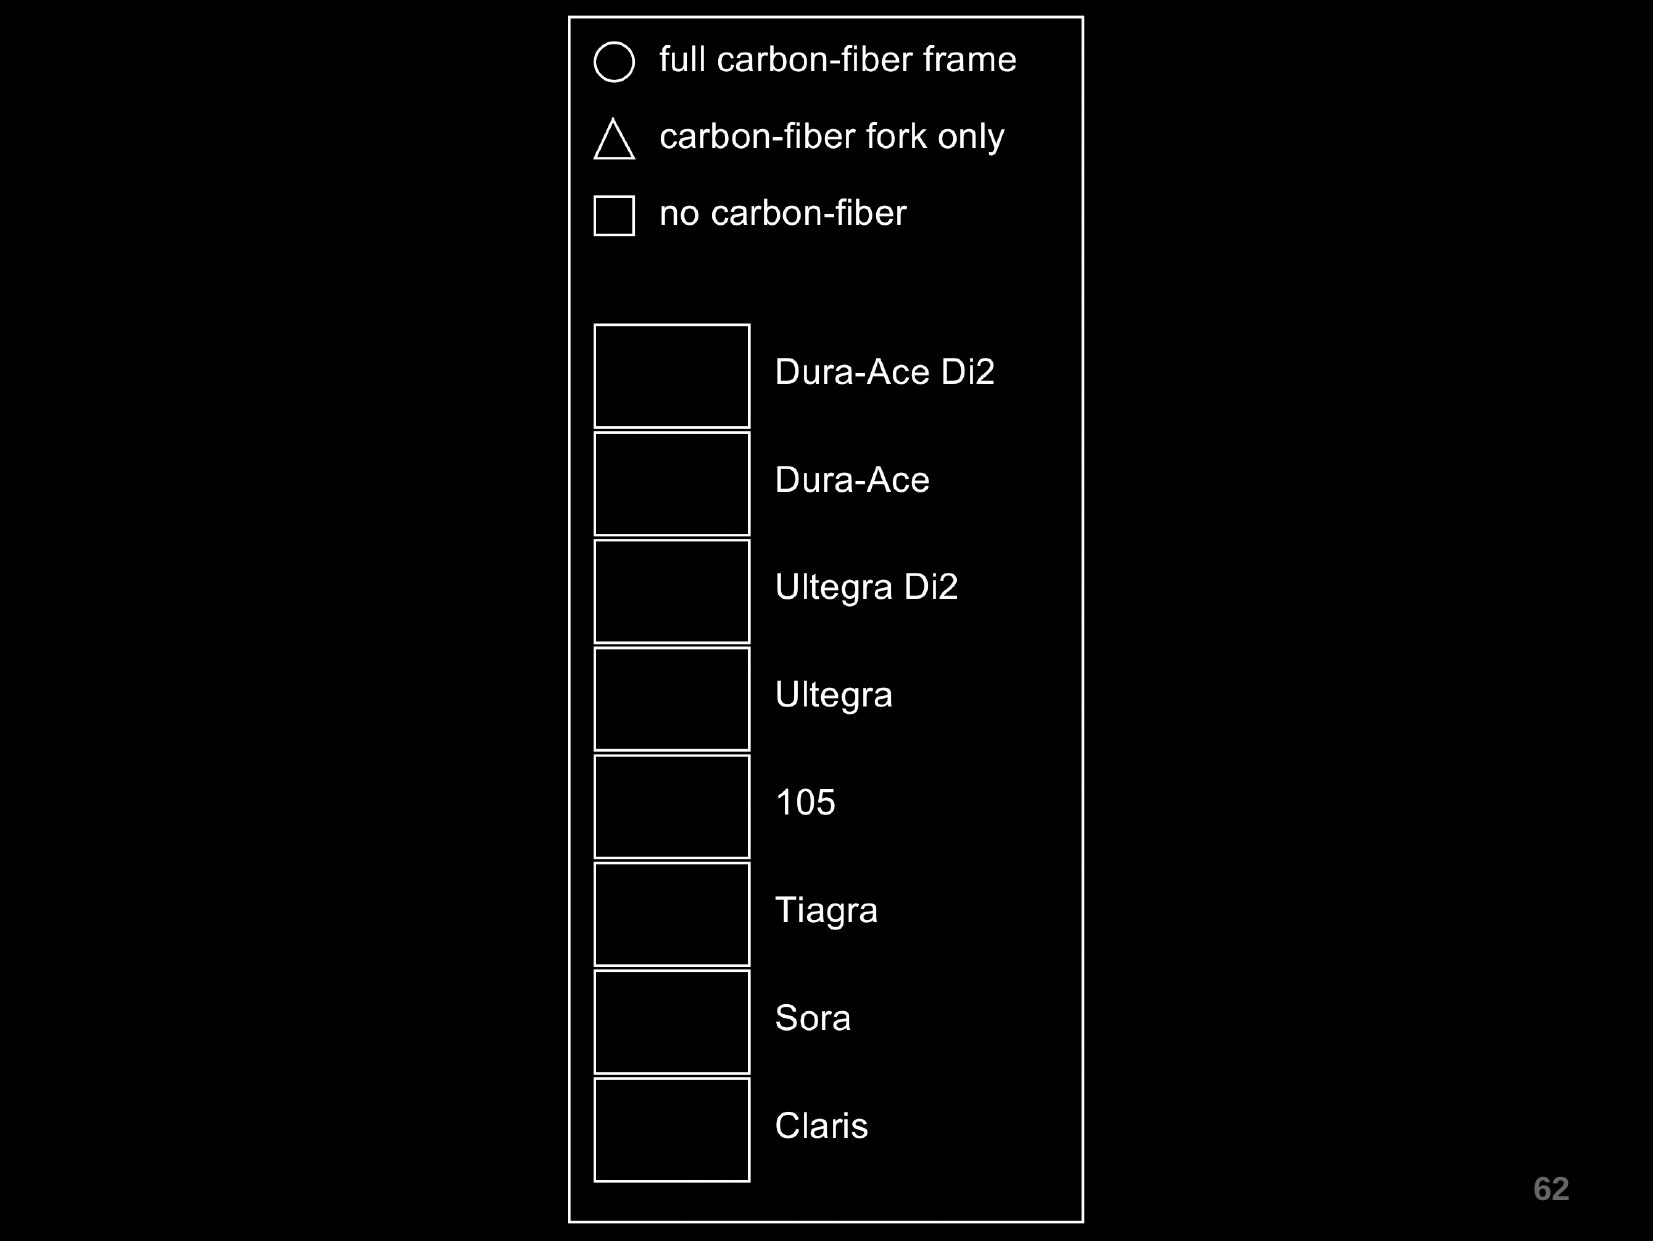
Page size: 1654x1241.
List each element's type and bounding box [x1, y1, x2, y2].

picture [543, 0, 1110, 1241]
